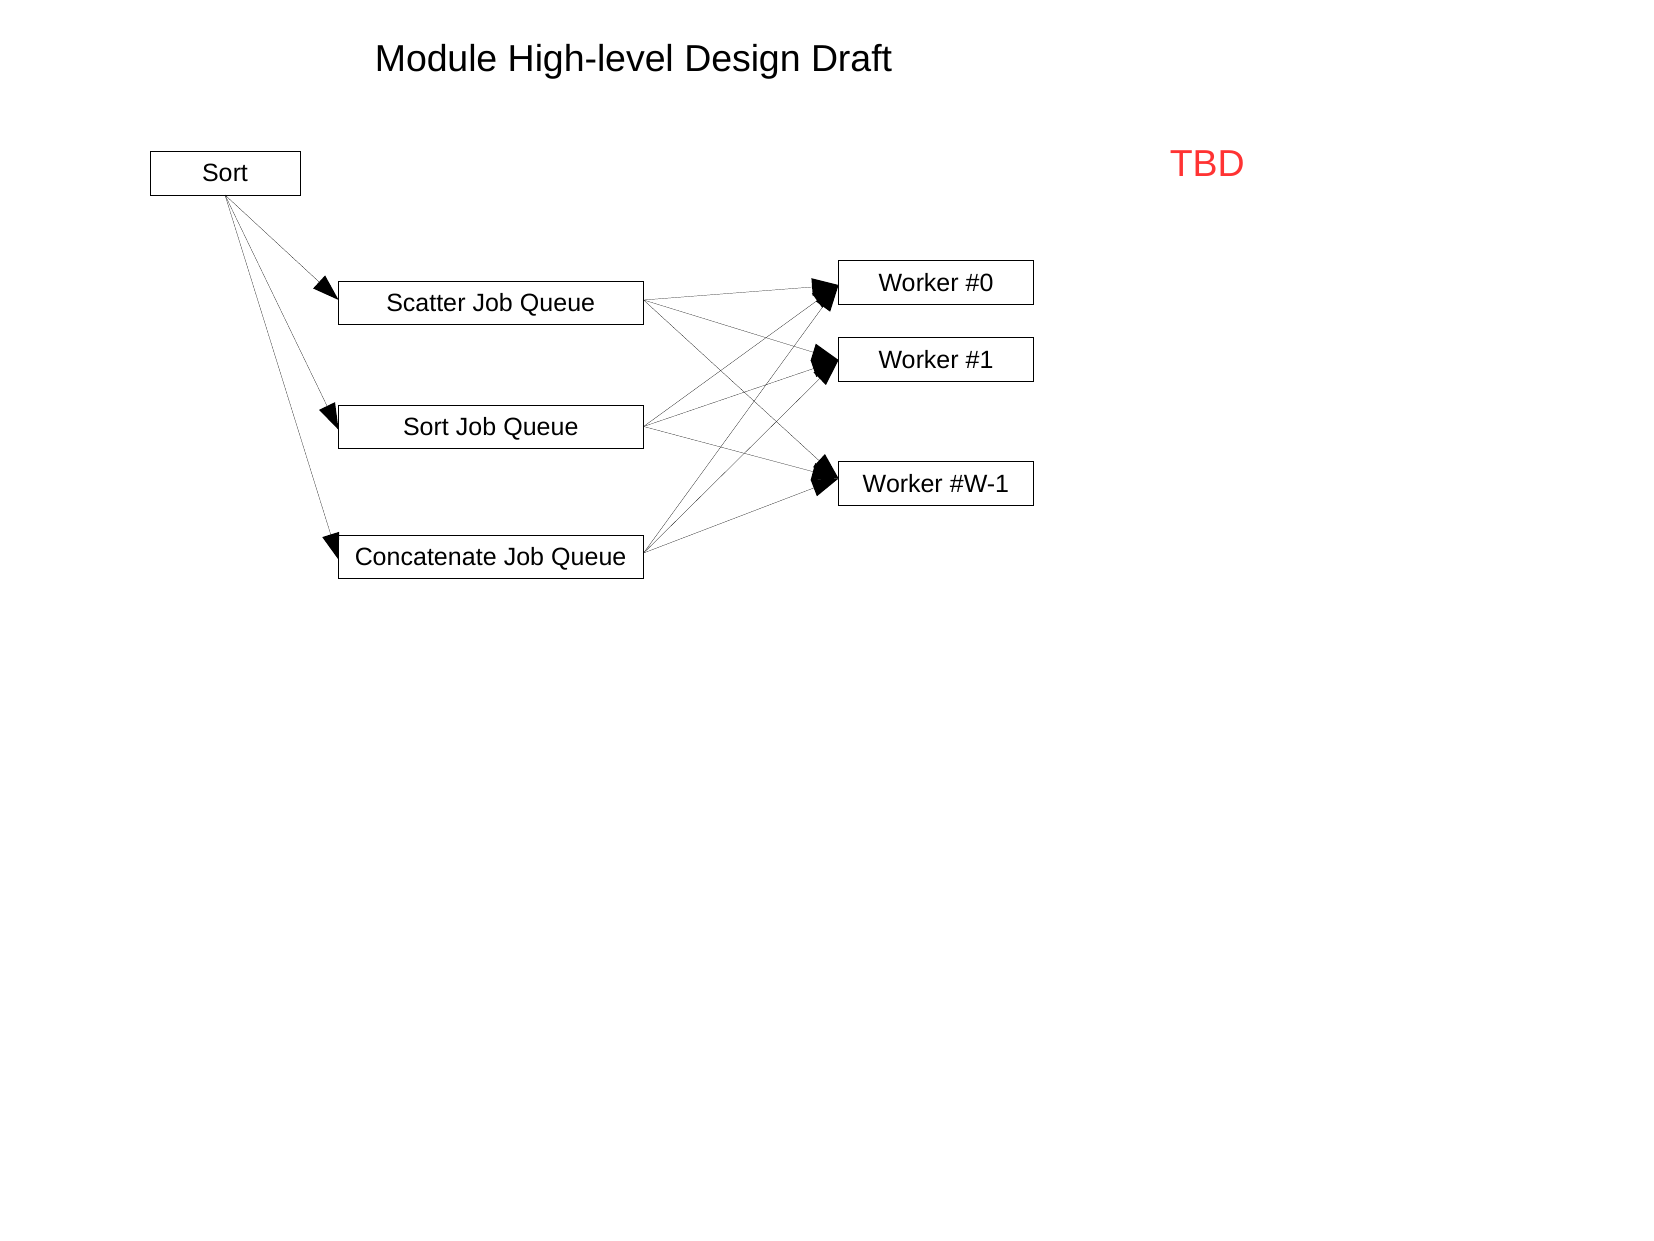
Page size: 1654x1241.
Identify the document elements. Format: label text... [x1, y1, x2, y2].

text_box Sort [150, 151, 301, 196]
text_box Module High-level Design Draft [360, 30, 908, 87]
text_box Sort Job Queue [338, 405, 644, 449]
text_box Scatter Job Queue [338, 281, 644, 325]
text_box Worker #W-1 [838, 461, 1034, 506]
text_box Worker #0 [838, 260, 1034, 305]
text_box Concatenate Job Queue [338, 535, 644, 579]
text_box TBD [1155, 135, 1260, 192]
text_box Worker #1 [838, 337, 1034, 382]
